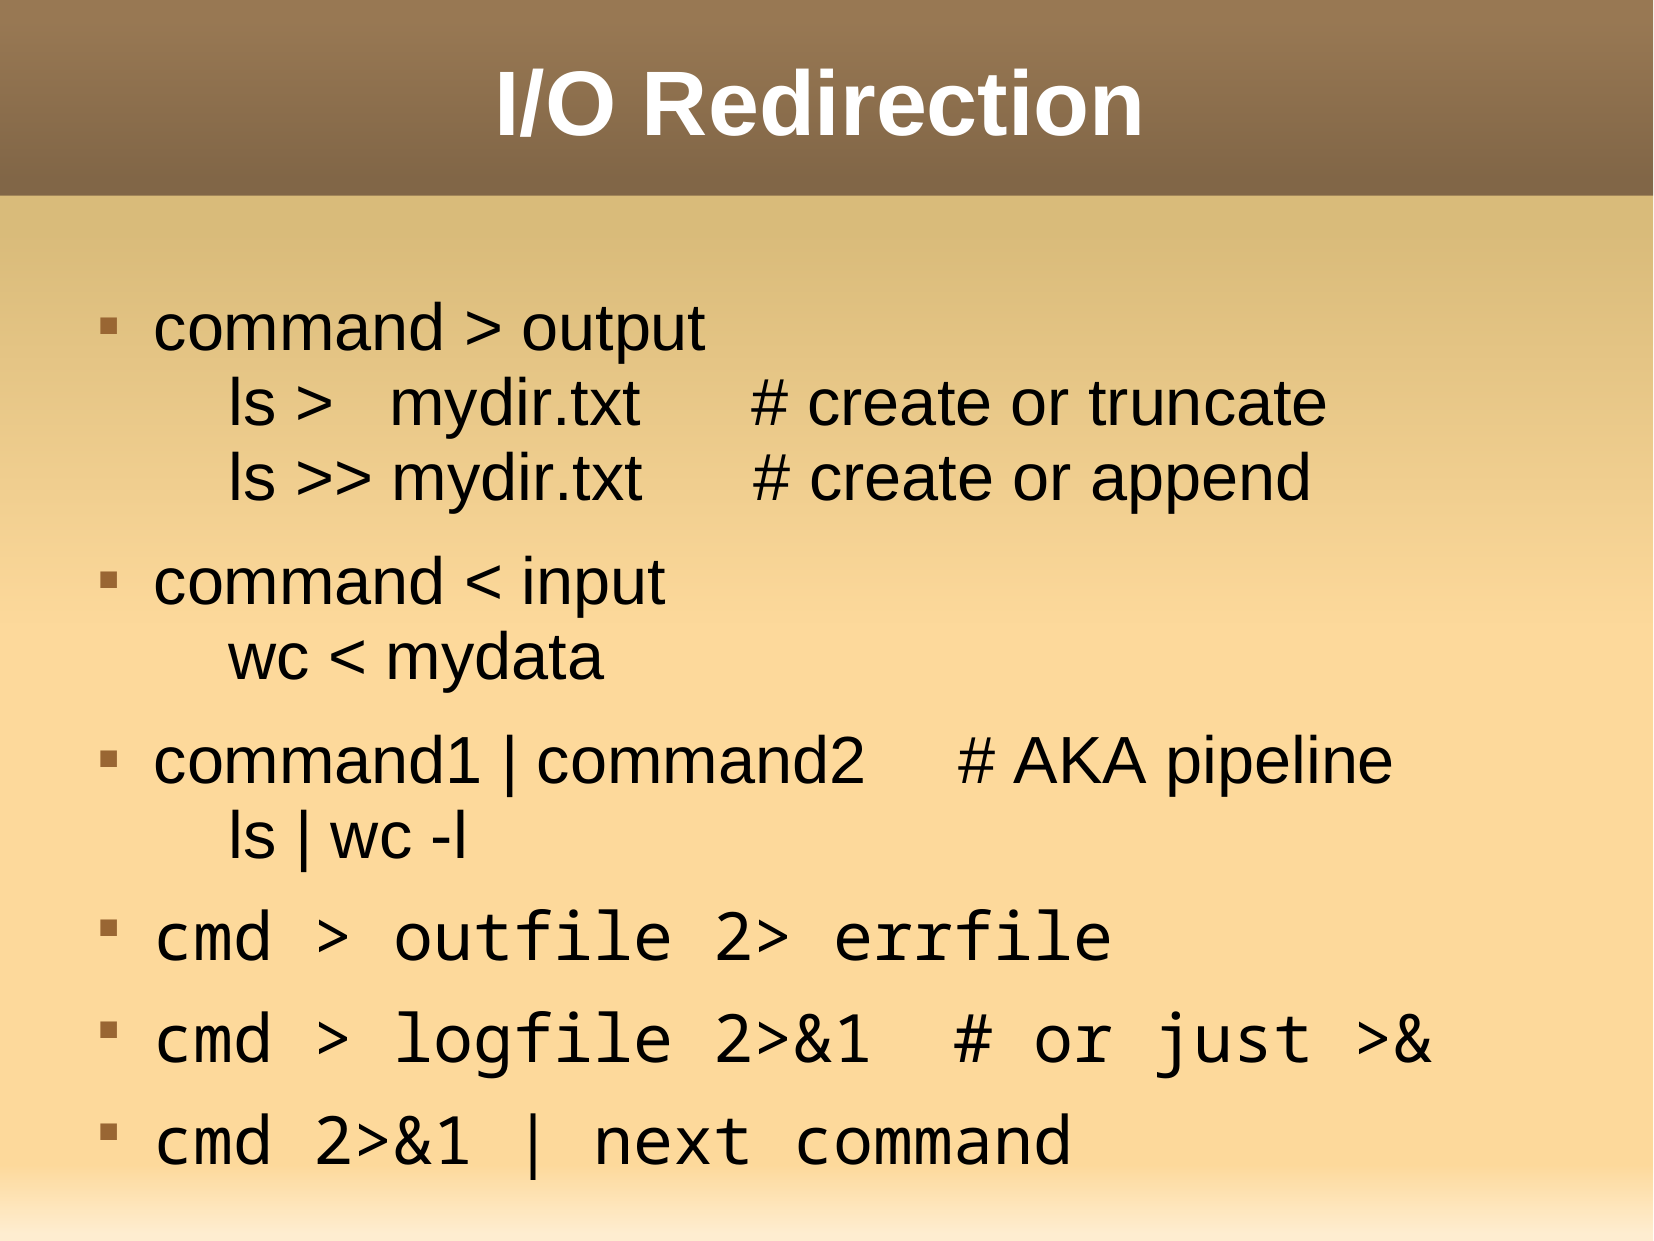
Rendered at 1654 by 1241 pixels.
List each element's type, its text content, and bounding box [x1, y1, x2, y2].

picture [0, 0, 1654, 1241]
title I/O Redirection [76, 0, 1565, 208]
list command > output ls > mydir.txt # create or truncate ls >> mydir.txt # create or append command < input wc < mydata command1 | command2 # AKA pipeline ls | wc -l cmd > outfile 2> errfile cmd > logfile 2>&1 # or just >& cmd 2>&1 | next command [82, 290, 1571, 1148]
